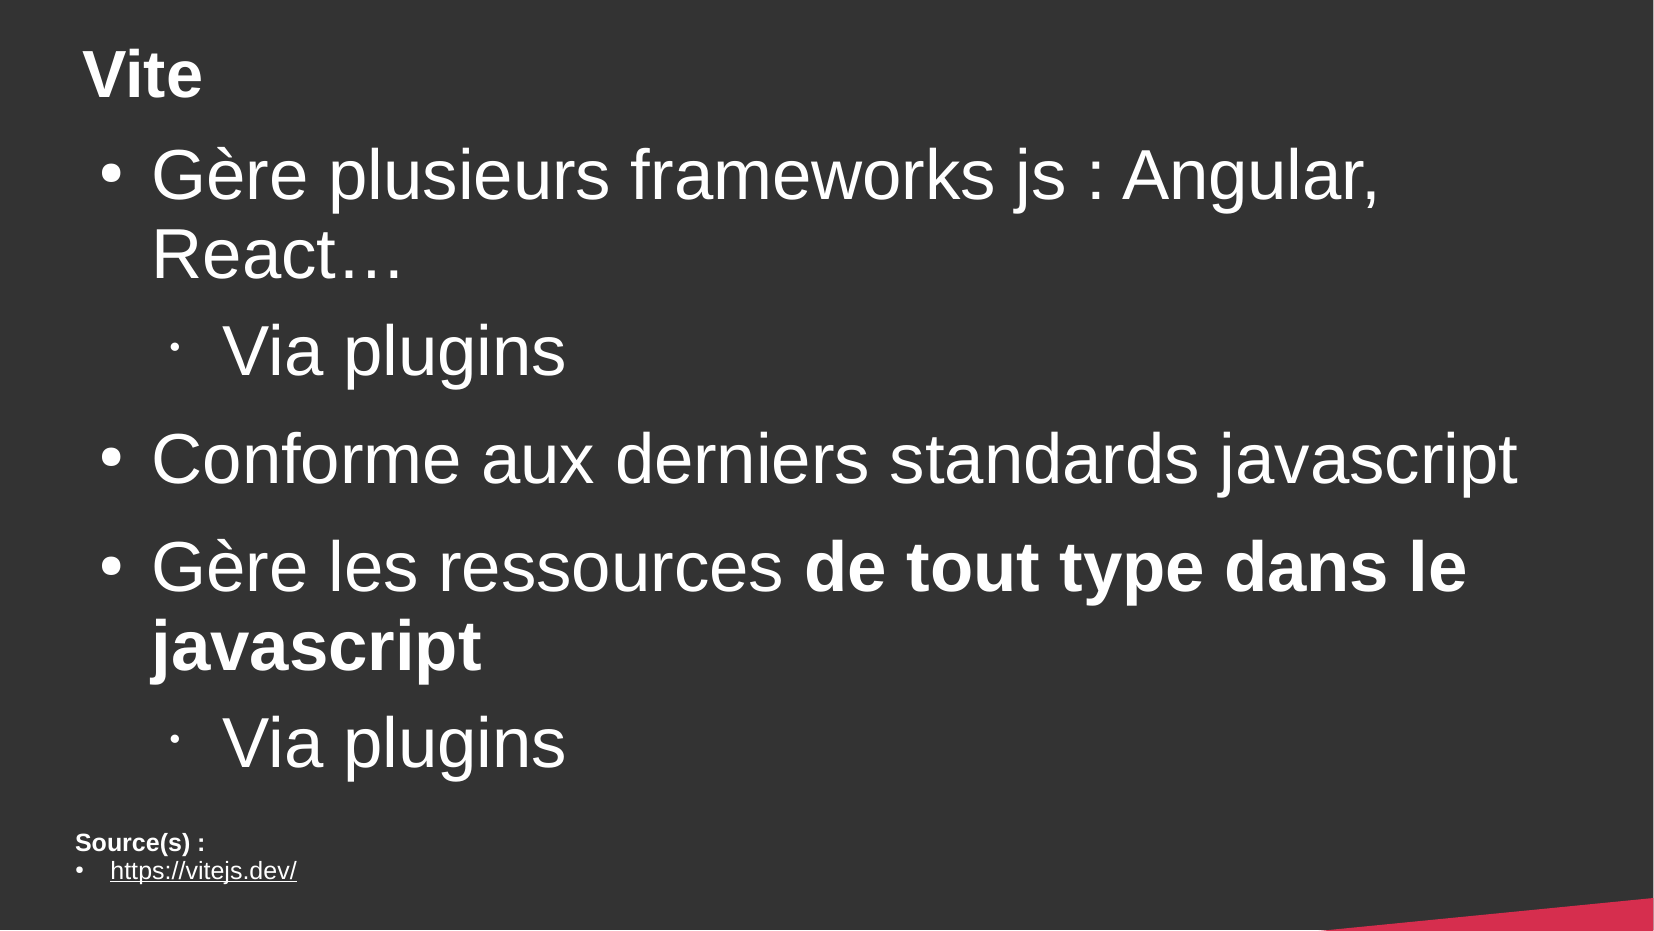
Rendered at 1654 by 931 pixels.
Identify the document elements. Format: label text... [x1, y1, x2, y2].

list Gère plusieurs frameworks js : Angular, React… Via plugins Conforme aux derniers standards javascript Gère les ressources de tout type dans le javascript Via plugins [80, 135, 1619, 827]
text_box [1546, 897, 1654, 931]
text_box Source(s) : https://vitejs.dev/ [60, 821, 1546, 931]
title Vite [82, 37, 1571, 112]
